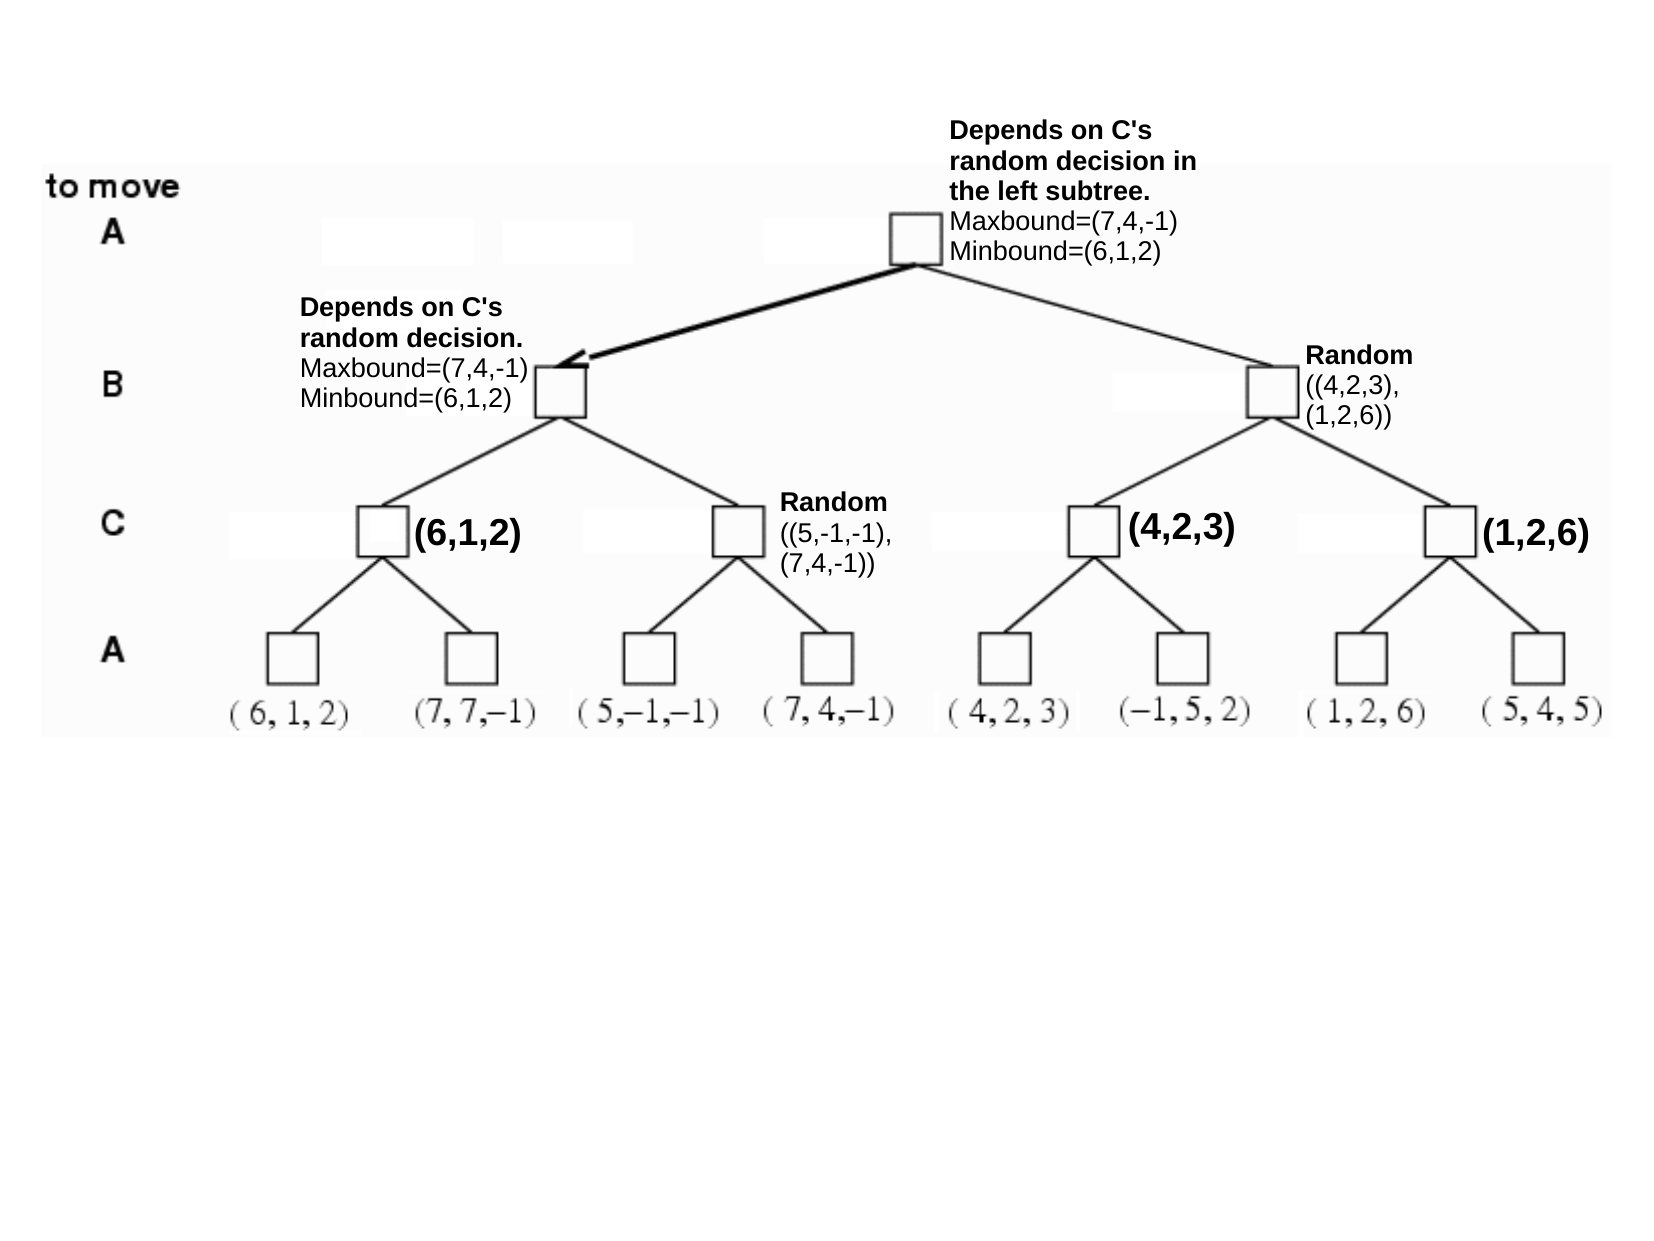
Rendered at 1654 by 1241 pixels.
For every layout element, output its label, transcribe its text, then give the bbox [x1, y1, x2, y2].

text_box (1,2,6) [1467, 504, 1606, 563]
text_box (4,2,3) [1113, 498, 1252, 557]
text_box Depends on C's random decision in the left subtree. Maxbound=(7,4,-1) Minbound=(6,1,2) [934, 107, 1250, 276]
text_box Depends on C's random decision. Maxbound=(7,4,-1) Minbound=(6,1,2) [285, 285, 601, 422]
text_box Random ((4,2,3), (1,2,6)) [1290, 332, 1429, 439]
text_box Random ((5,-1,-1), (7,4,-1)) [765, 480, 908, 586]
text_box (6,1,2) [399, 504, 537, 563]
picture [36, 164, 1612, 737]
